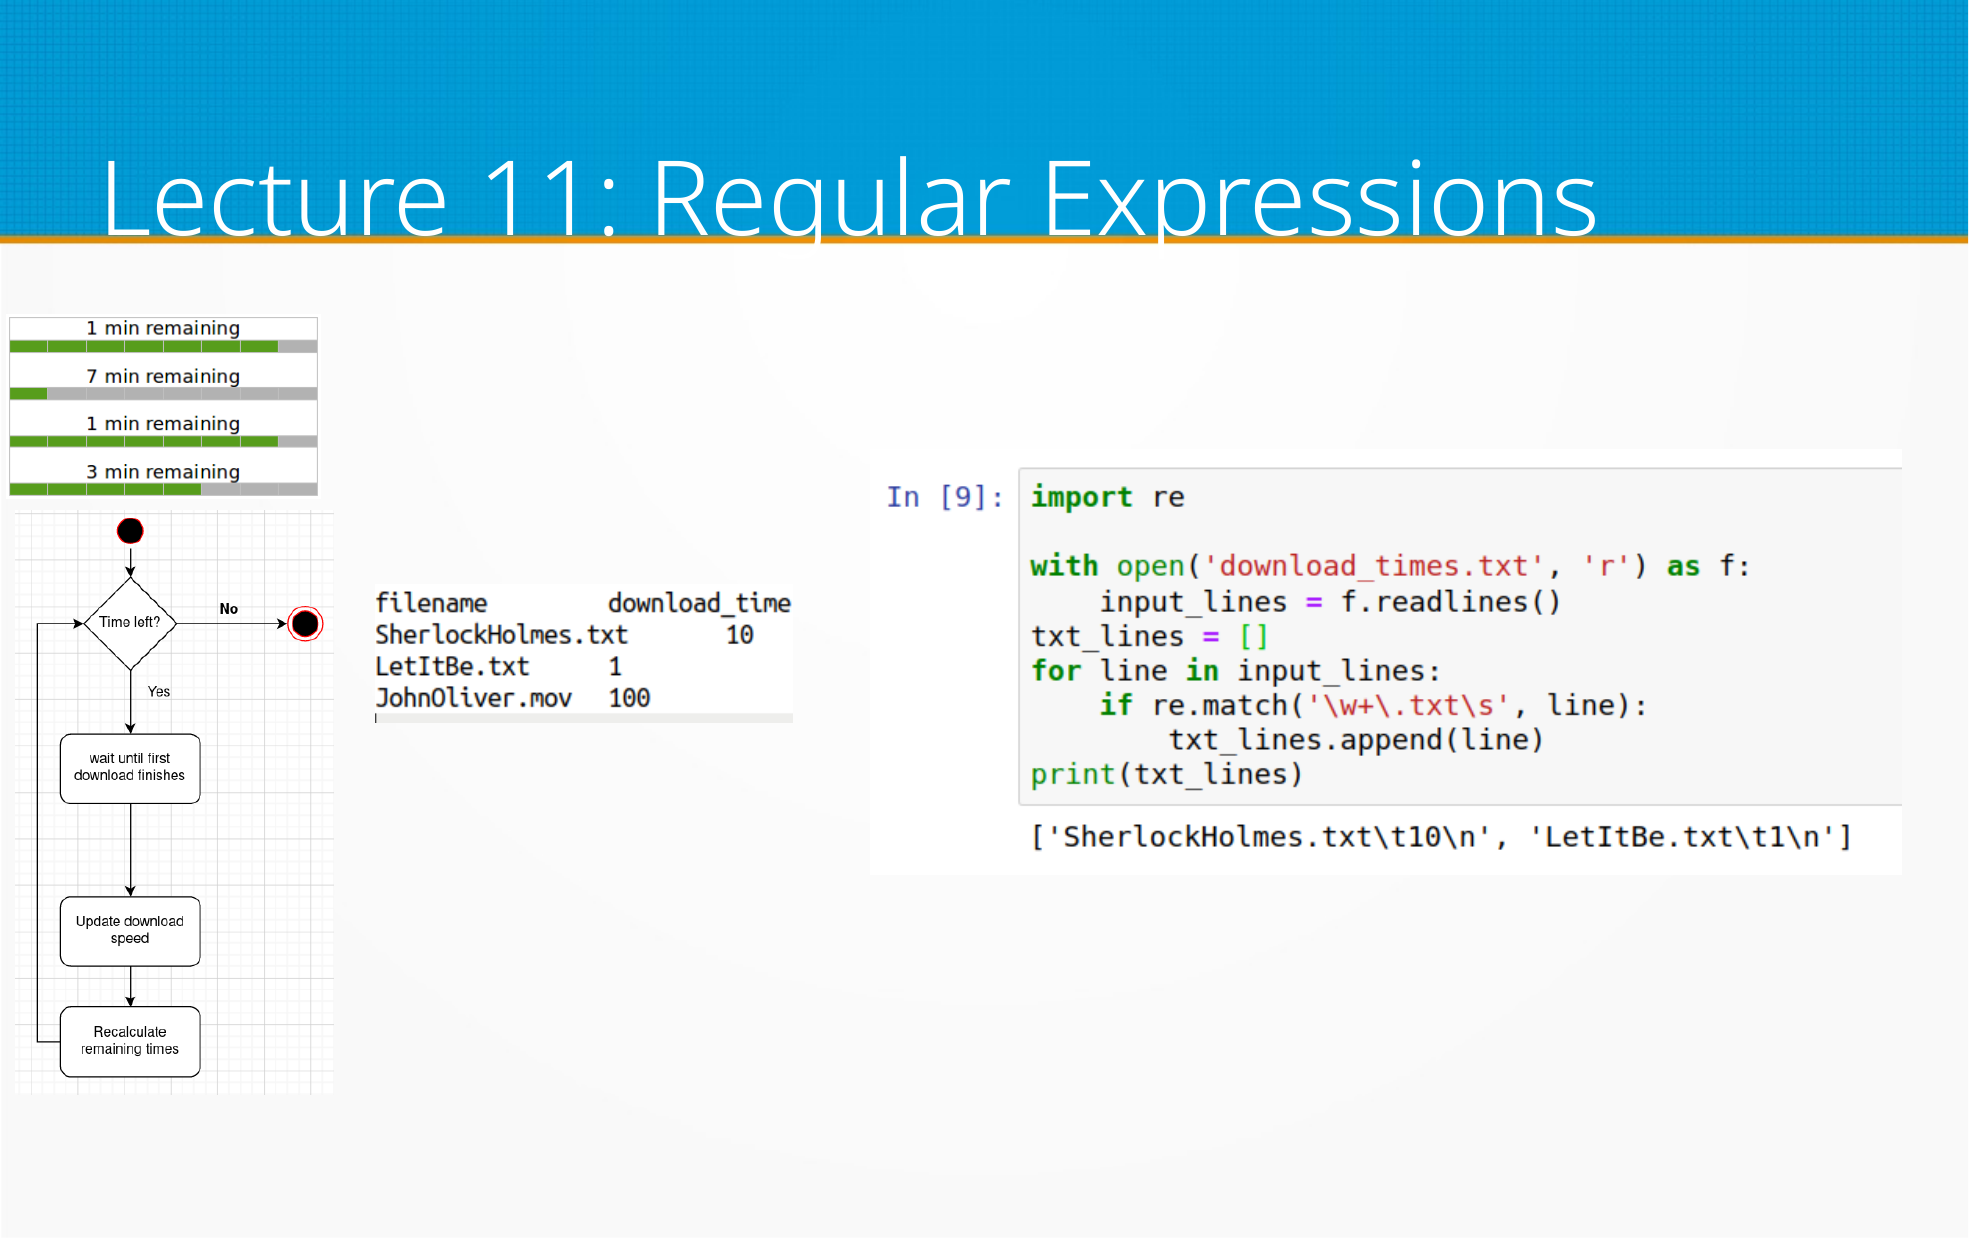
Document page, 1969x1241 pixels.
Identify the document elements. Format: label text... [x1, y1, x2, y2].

list [98, 290, 1870, 1156]
picture [0, 233, 1969, 1241]
title Lecture 11: Regular Expressions [98, 49, 1870, 257]
